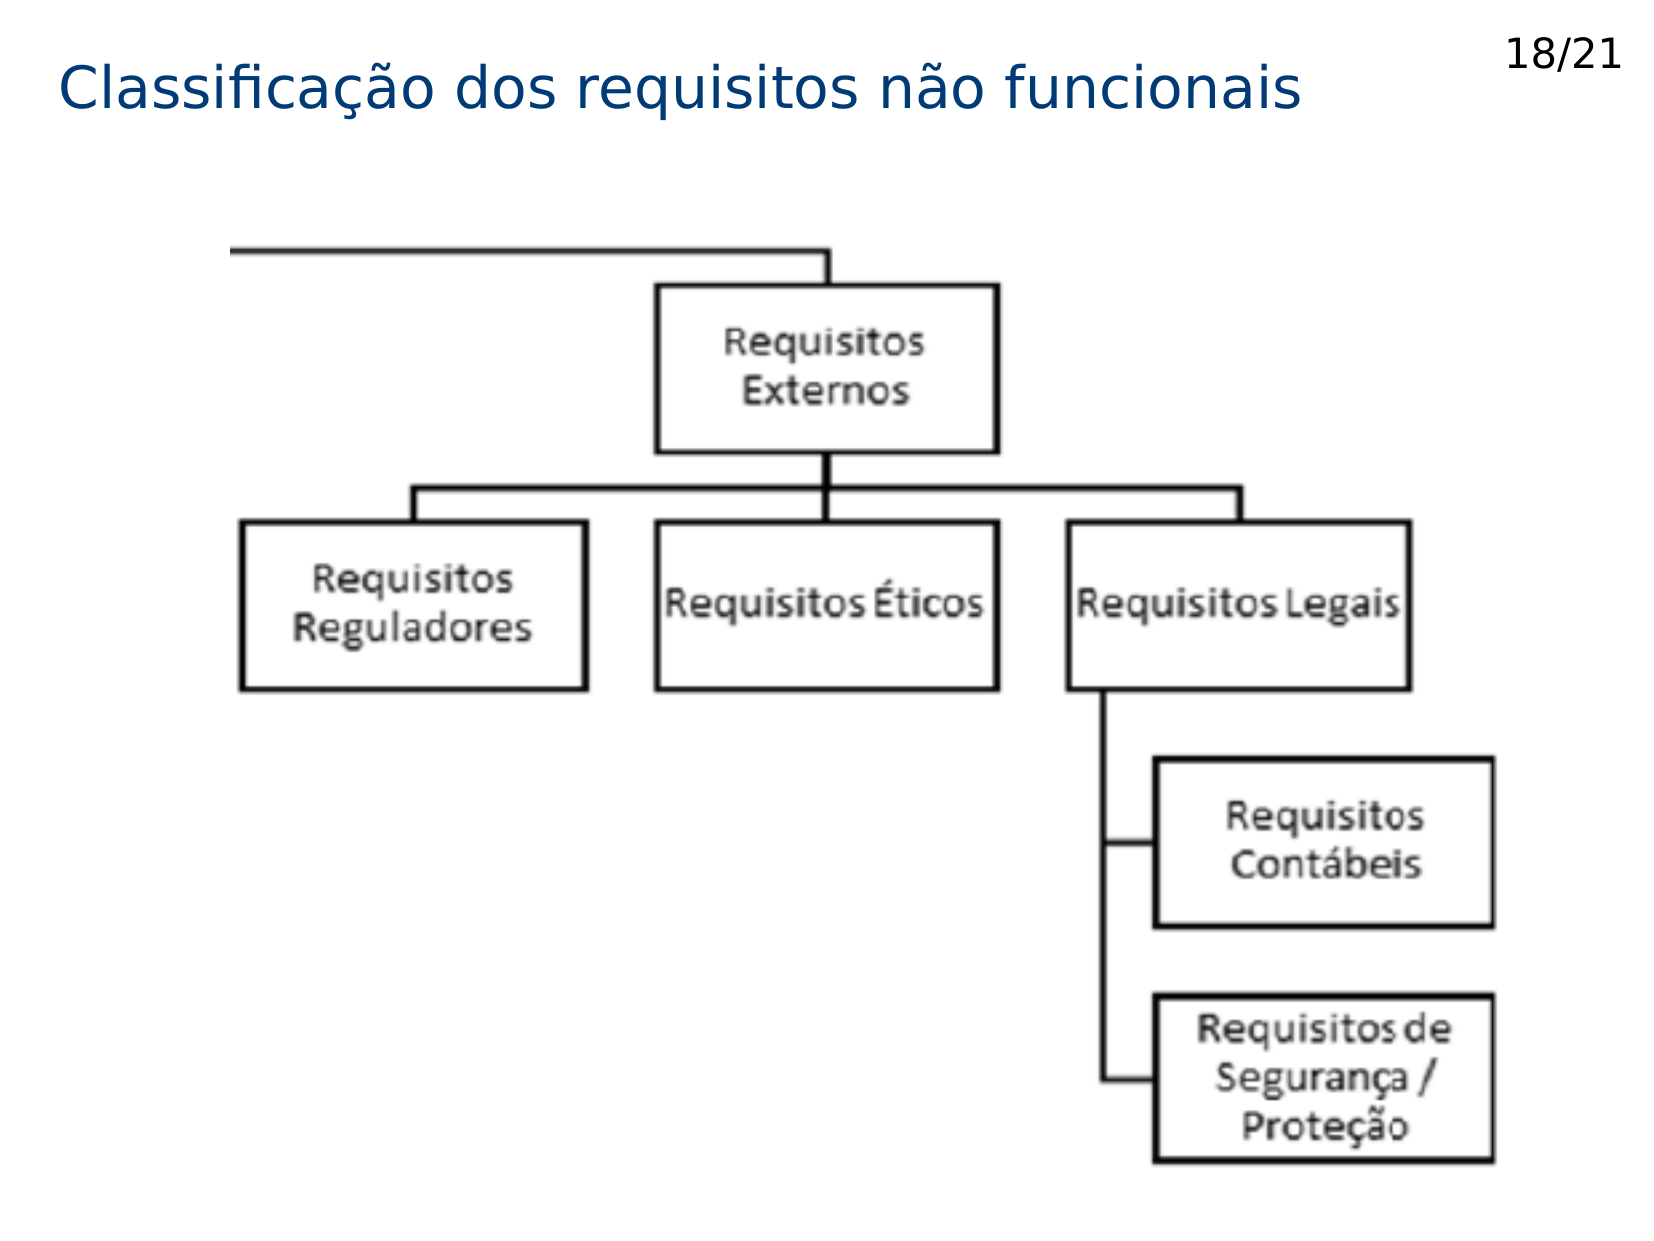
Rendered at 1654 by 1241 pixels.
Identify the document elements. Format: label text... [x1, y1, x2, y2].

picture [230, 236, 1500, 1173]
title Classificação dos requisitos não funcionais [59, 29, 1506, 148]
